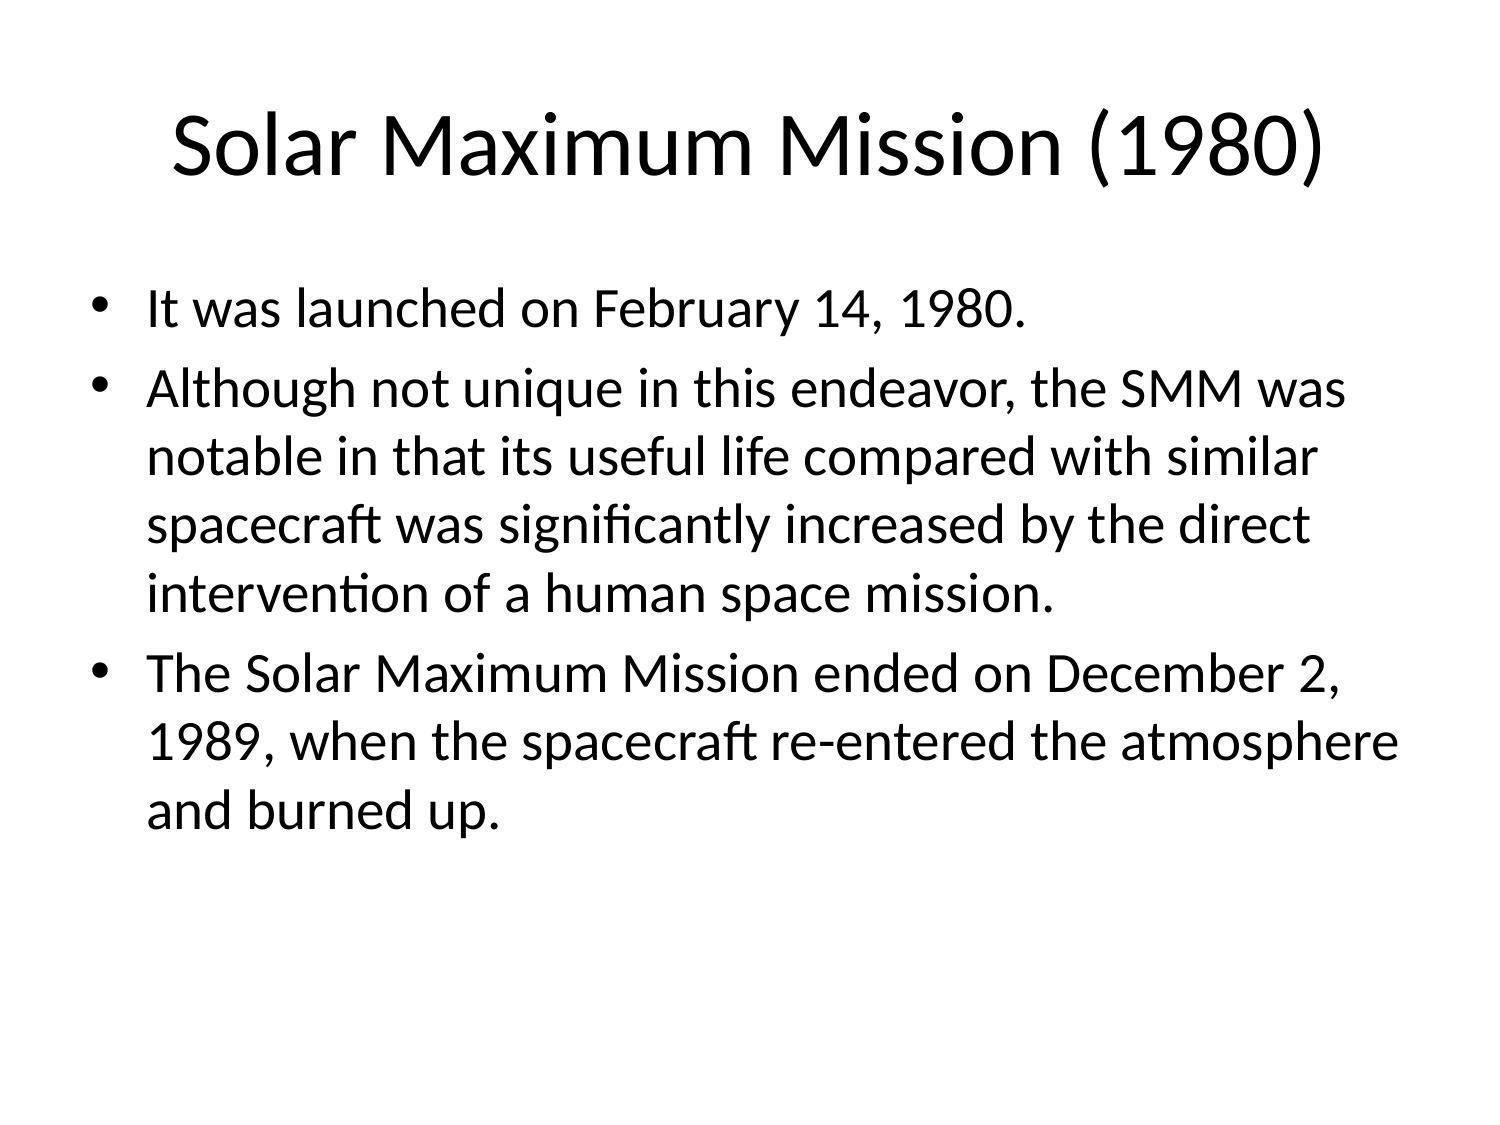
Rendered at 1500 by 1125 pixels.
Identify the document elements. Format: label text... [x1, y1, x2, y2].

title Solar Maximum Mission (1980) [75, 45, 1425, 233]
list It was launched on February 14, 1980. Although not unique in this endeavor, the SMM was notable in that its useful life compared with similar spacecraft was significantly increased by the direct intervention of a human space mission. The Solar Maximum Mission ended on December 2, 1989, when the spacecraft re-entered the atmosphere and burned up. [75, 262, 1425, 1005]
